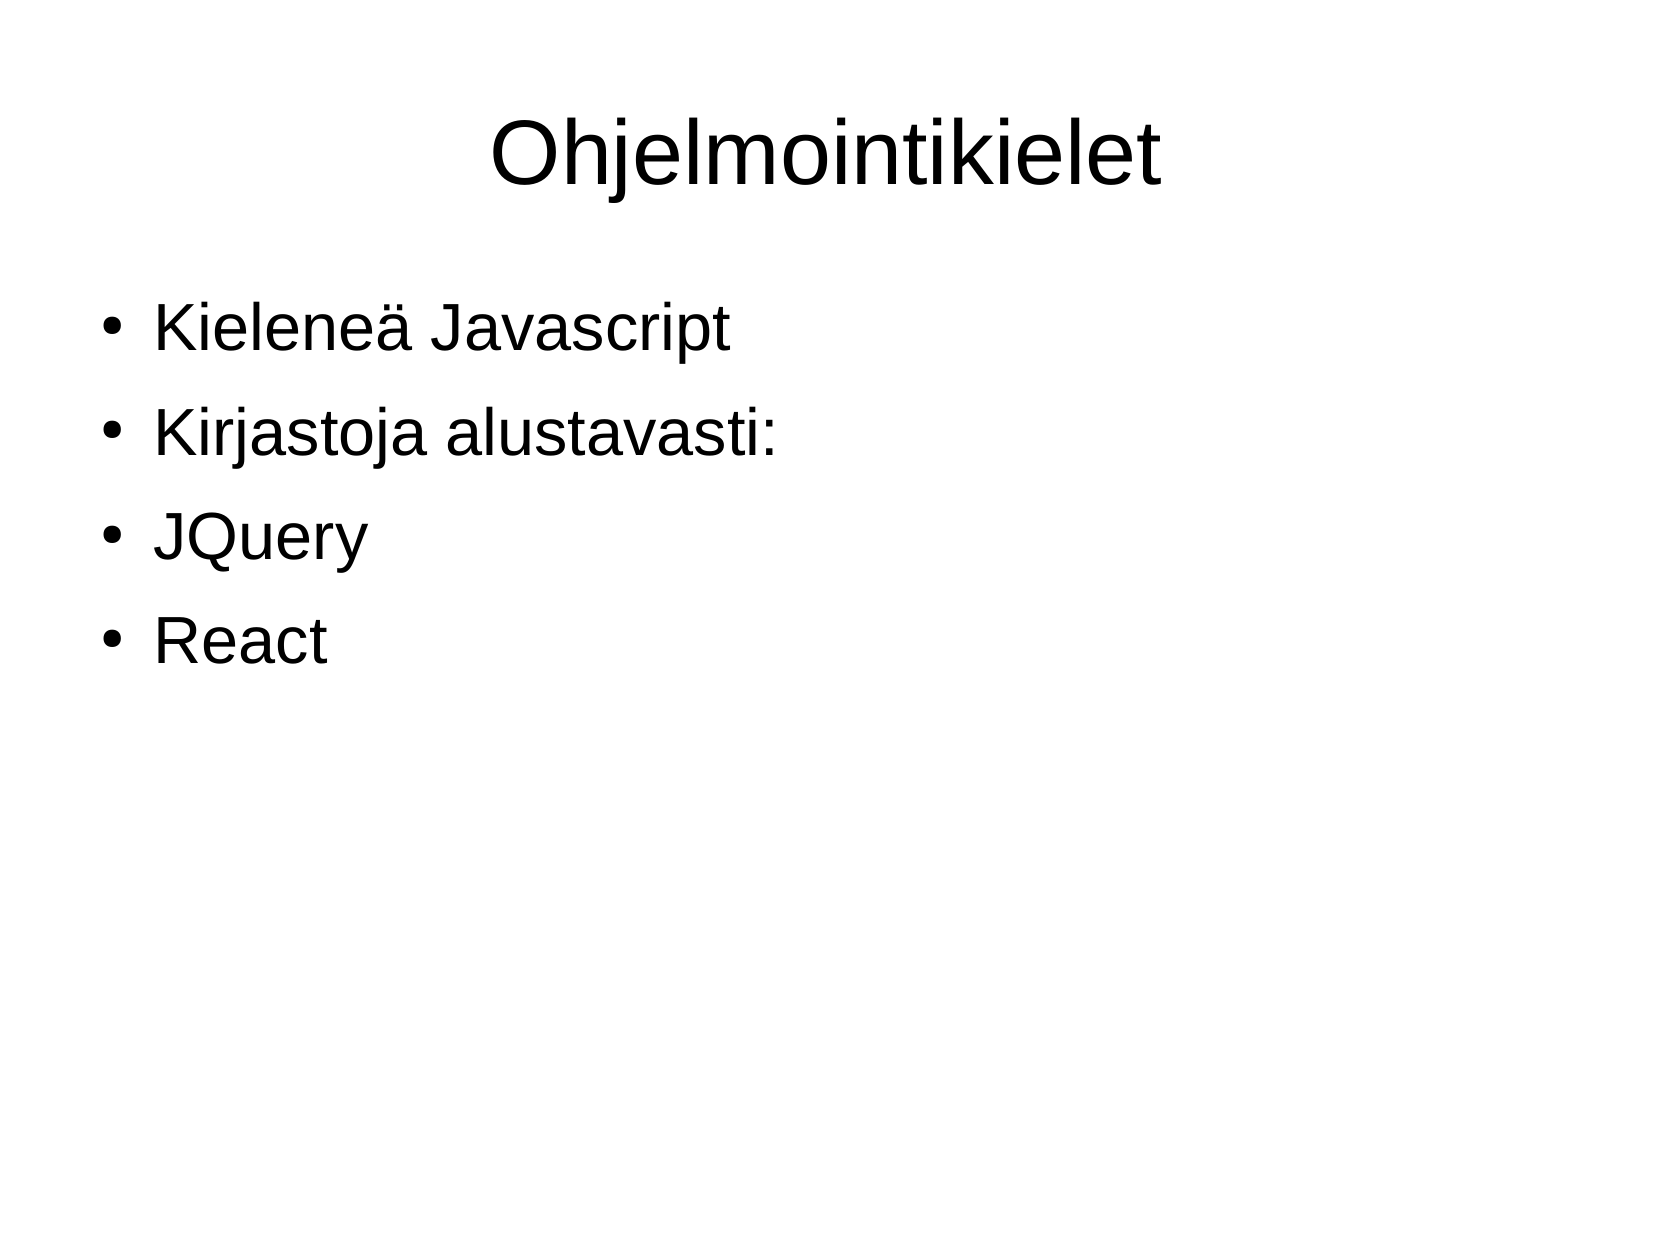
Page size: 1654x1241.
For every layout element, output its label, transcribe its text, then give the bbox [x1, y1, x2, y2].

title Ohjelmointikielet [82, 49, 1571, 257]
list Kieleneä Javascript Kirjastoja alustavasti: JQuery React [82, 290, 1571, 1010]
